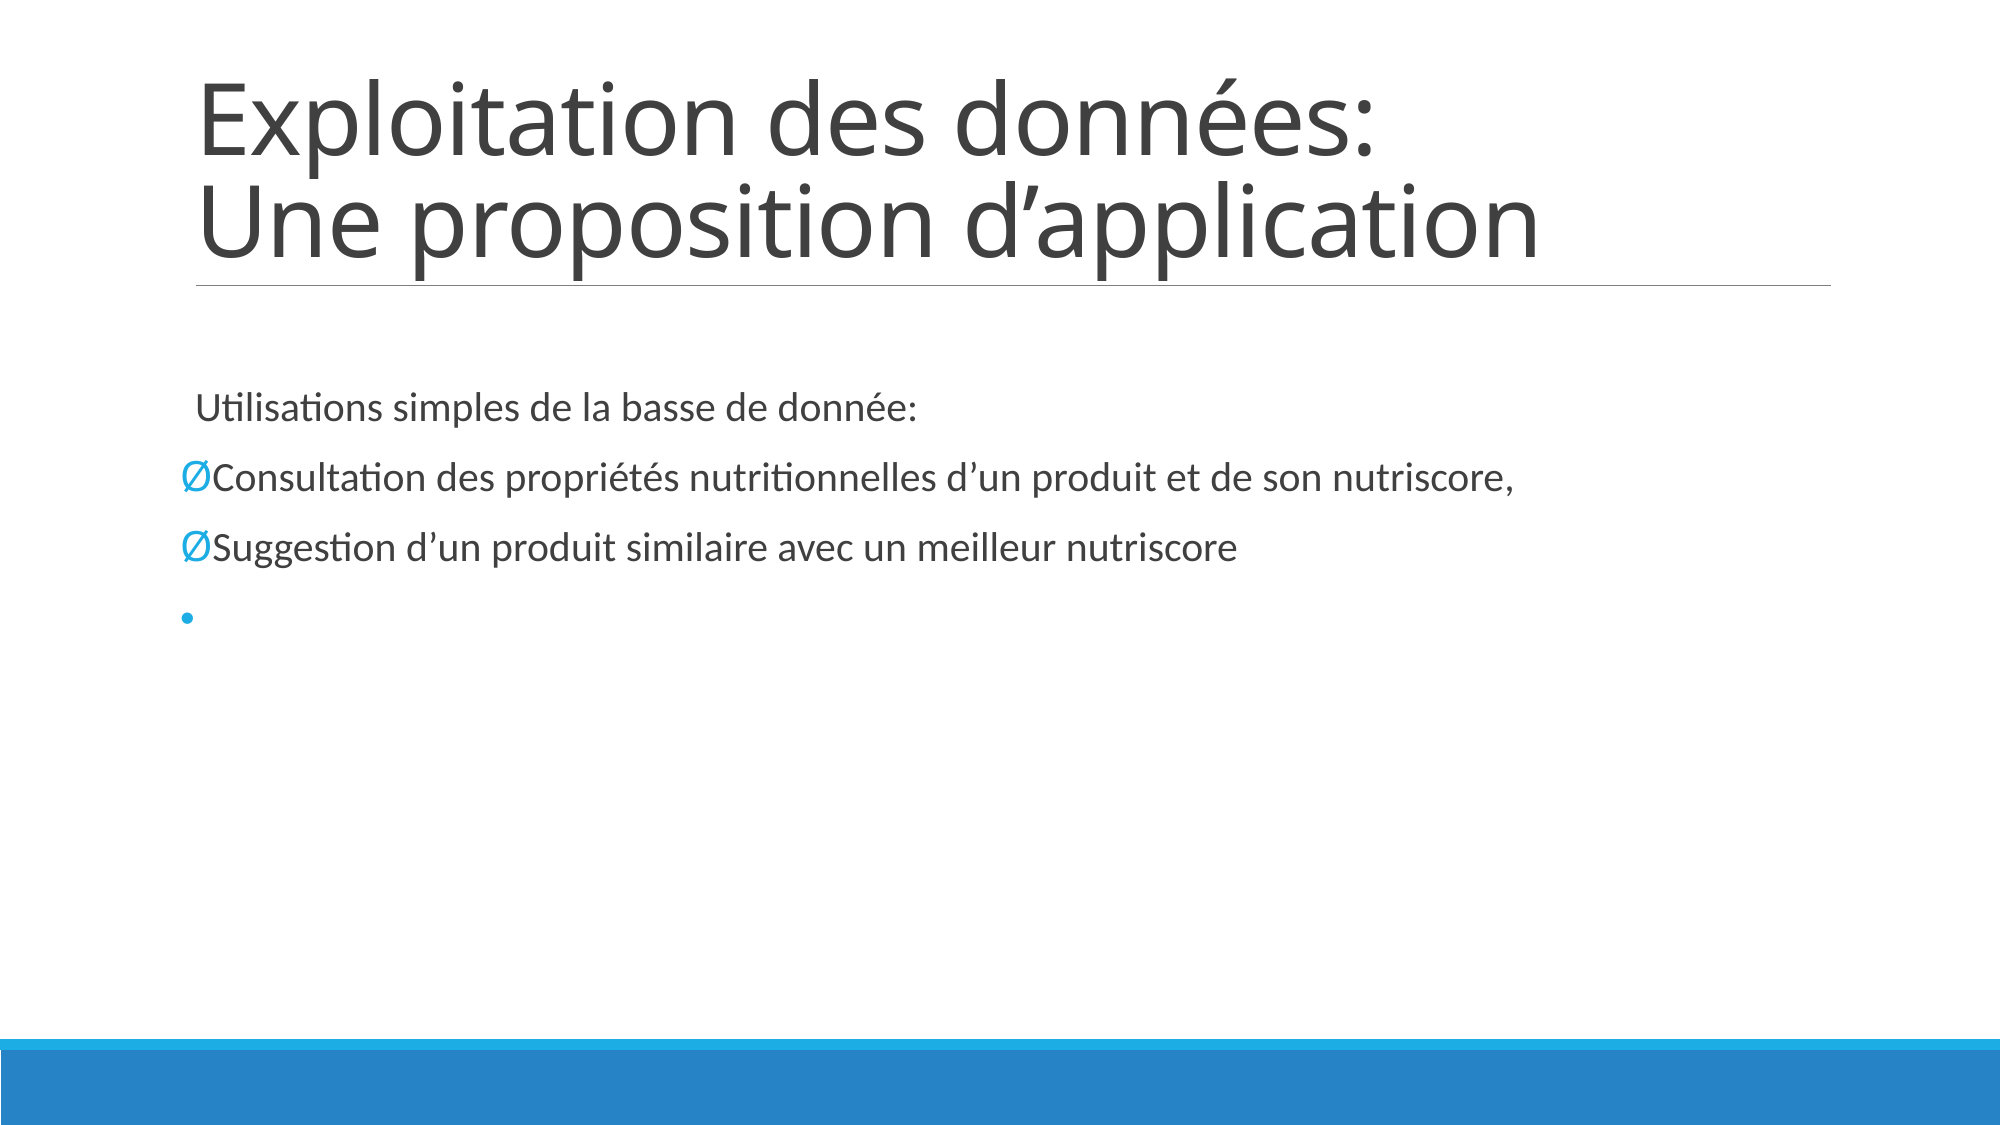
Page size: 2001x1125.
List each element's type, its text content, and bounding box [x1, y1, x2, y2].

title Exploitation des données: Une proposition d’application [180, 47, 1831, 286]
list Utilisations simples de la basse de donnée: Consultation des propriétés nutritionnelles d’un produit et de son nutriscore, Suggestion d’un produit similaire avec un meilleur nutriscore [180, 302, 1831, 963]
